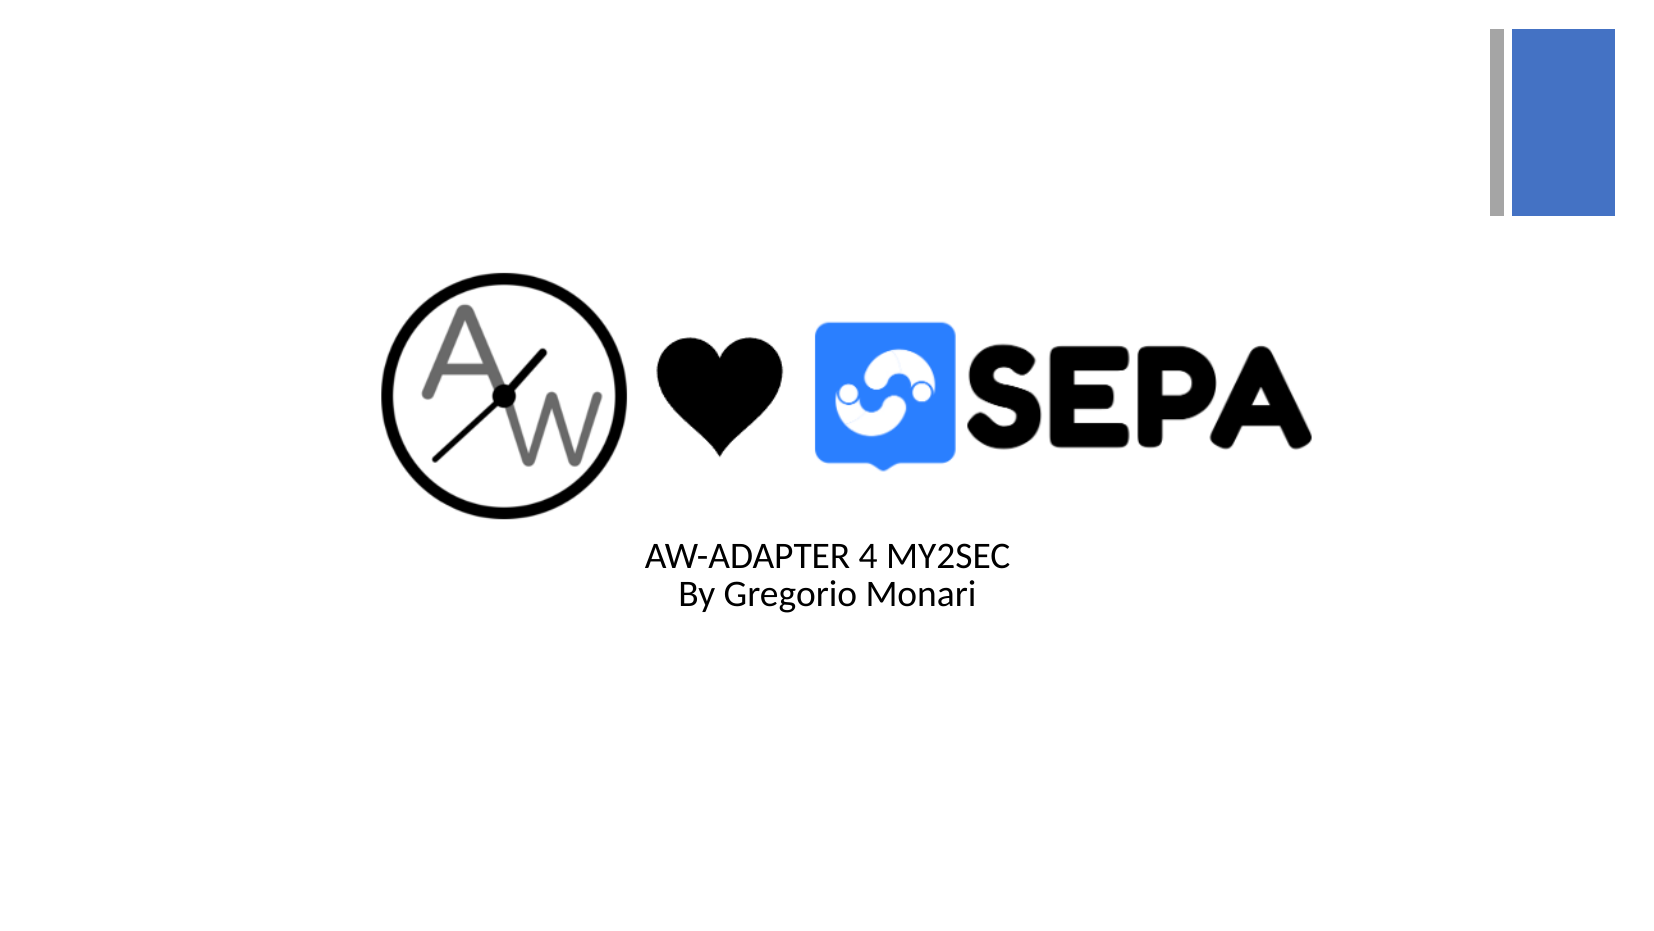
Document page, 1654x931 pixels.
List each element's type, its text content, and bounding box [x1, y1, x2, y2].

text_box [1490, 29, 1504, 216]
text_box [1512, 29, 1615, 216]
picture [375, 268, 1313, 527]
text_box AW-ADAPTER 4 MY2SEC By Gregorio Monari [0, 532, 1654, 624]
